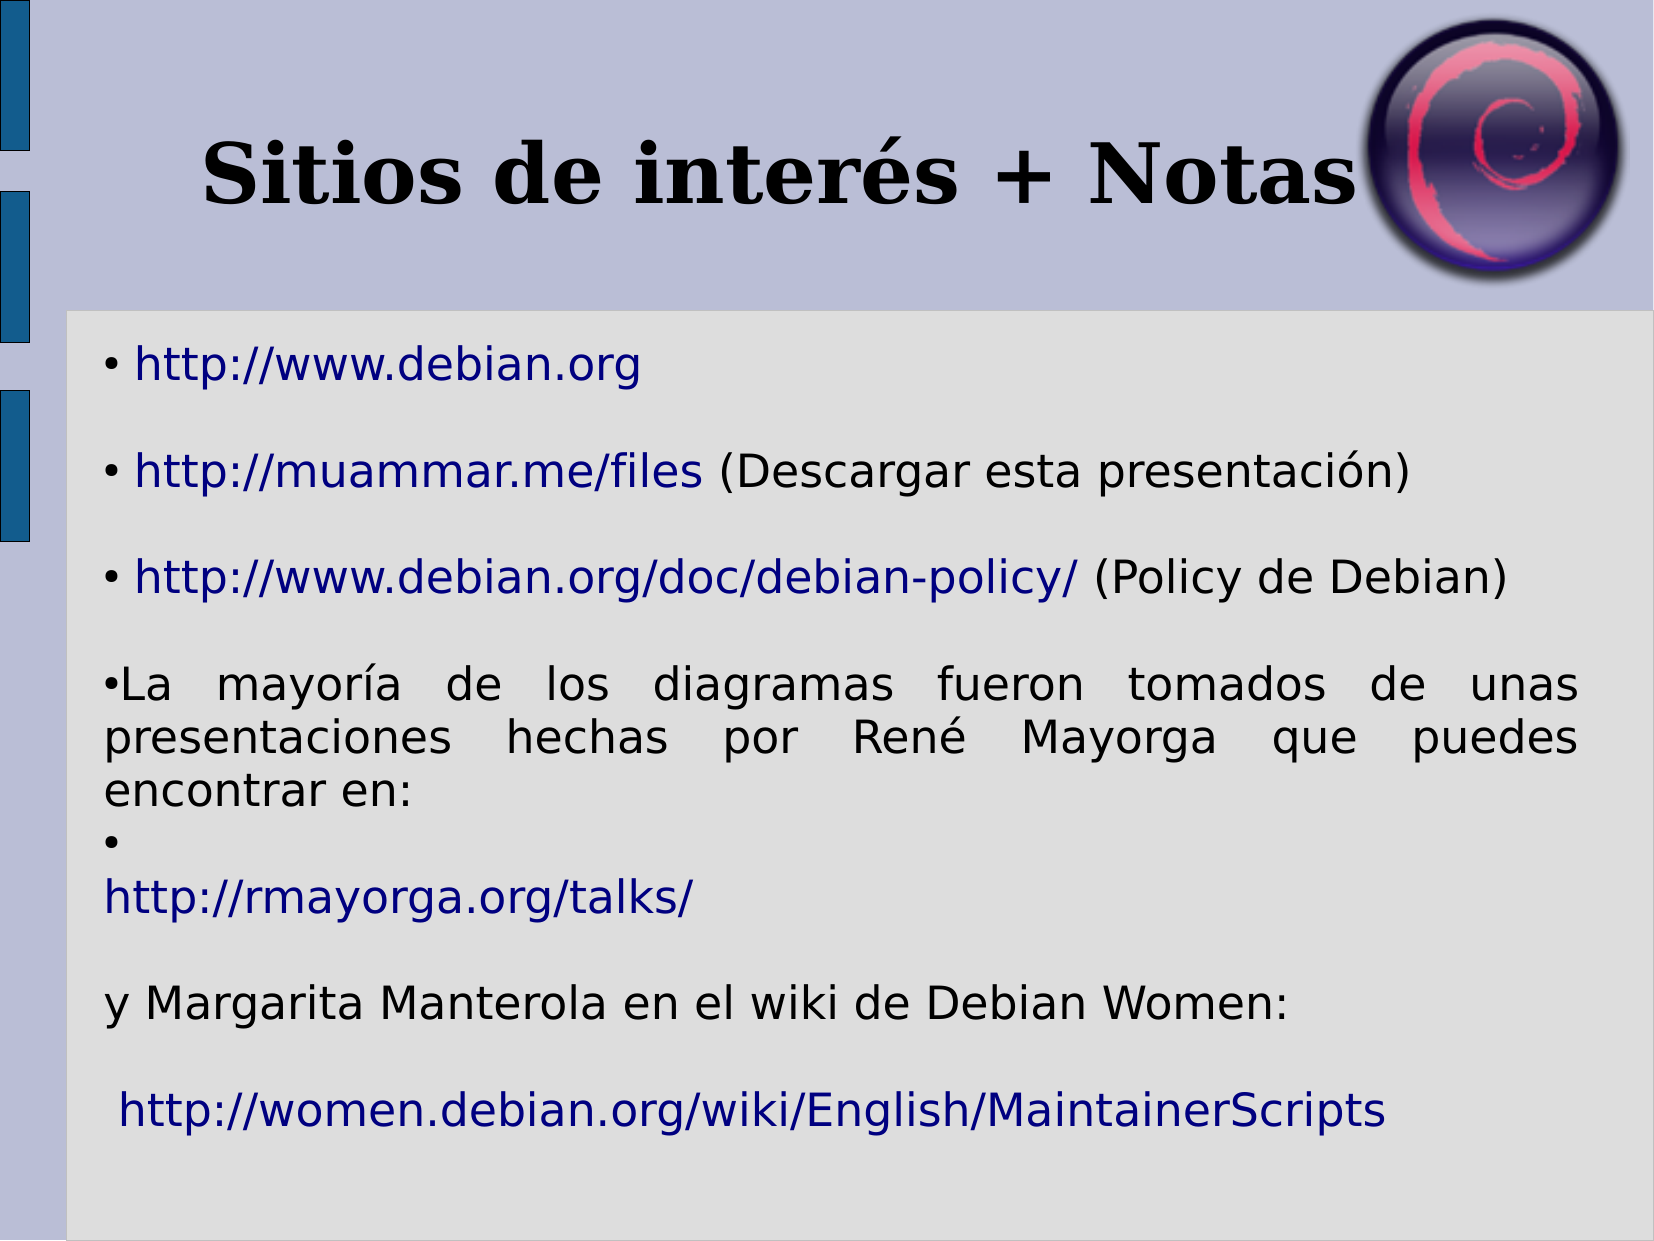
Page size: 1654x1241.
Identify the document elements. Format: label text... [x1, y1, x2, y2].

text_box Sitios de interés + Notas [11, 118, 1548, 329]
picture [1334, 5, 1630, 302]
text_box http://www.debian.org http://muammar.me/files (Descargar esta presentación) http://www.debian.org/doc/debian-policy/ (Policy de Debian) La mayoría de los diagramas fueron tomados de unas presentaciones hechas por René Mayorga que puedes encontrar en: http://rmayorga.org/talks/ y Margarita Manterola en el wiki de Debian Women: http://women.debian.org/wiki/English/MaintainerScripts [88, 330, 1595, 1145]
